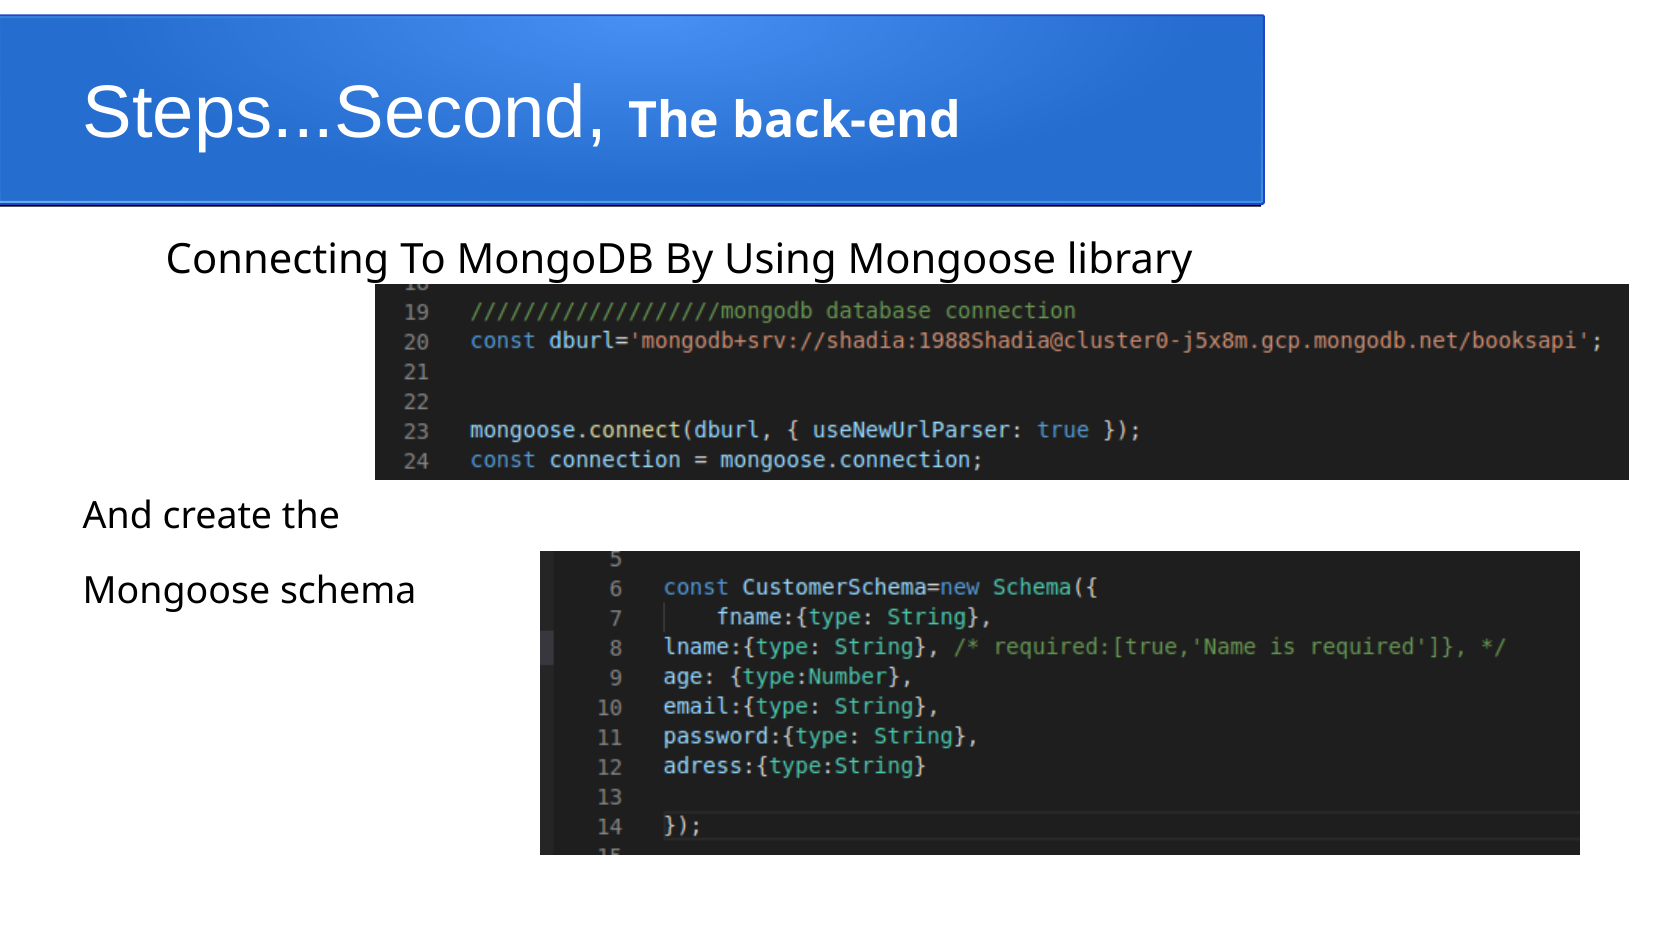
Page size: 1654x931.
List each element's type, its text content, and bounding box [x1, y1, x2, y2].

list Connecting To MongoDB By Using Mongoose library And create the Mongoose schema [82, 224, 1571, 764]
picture [540, 551, 1580, 856]
title Steps...Second, The back-end [82, 35, 1235, 189]
picture [375, 284, 1629, 481]
